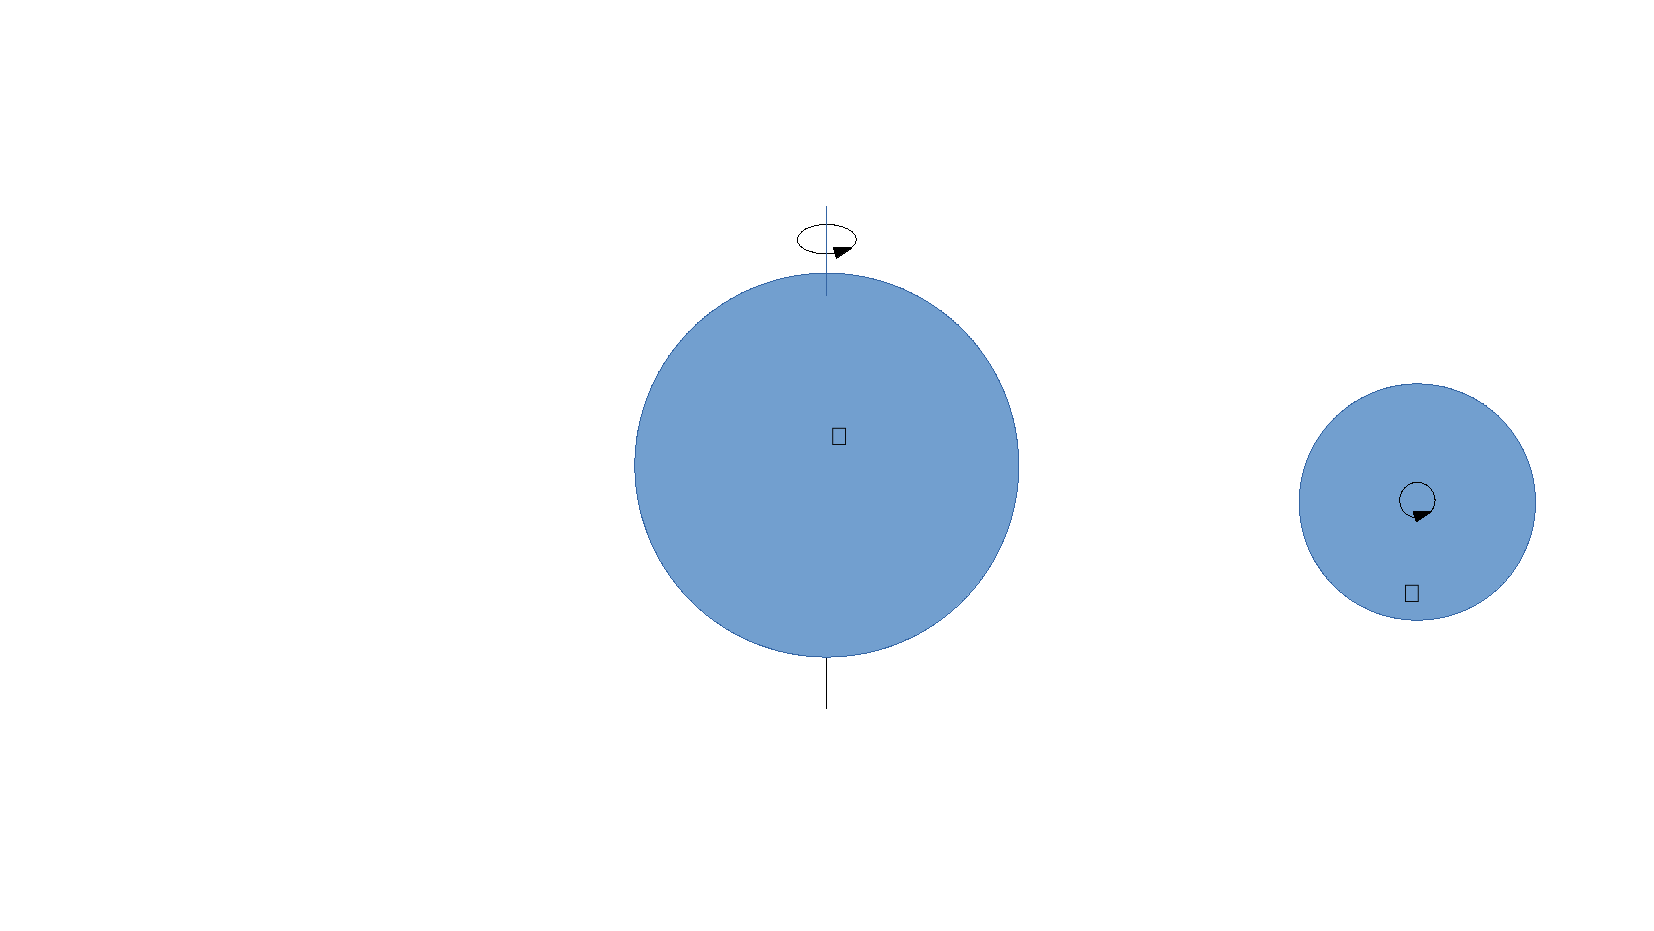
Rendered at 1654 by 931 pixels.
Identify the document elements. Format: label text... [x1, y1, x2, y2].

text_box [634, 273, 1019, 658]
text_box 😬 [815, 415, 876, 459]
text_box [1299, 383, 1536, 621]
text_box [833, 247, 852, 259]
text_box 😬 [1388, 572, 1449, 616]
